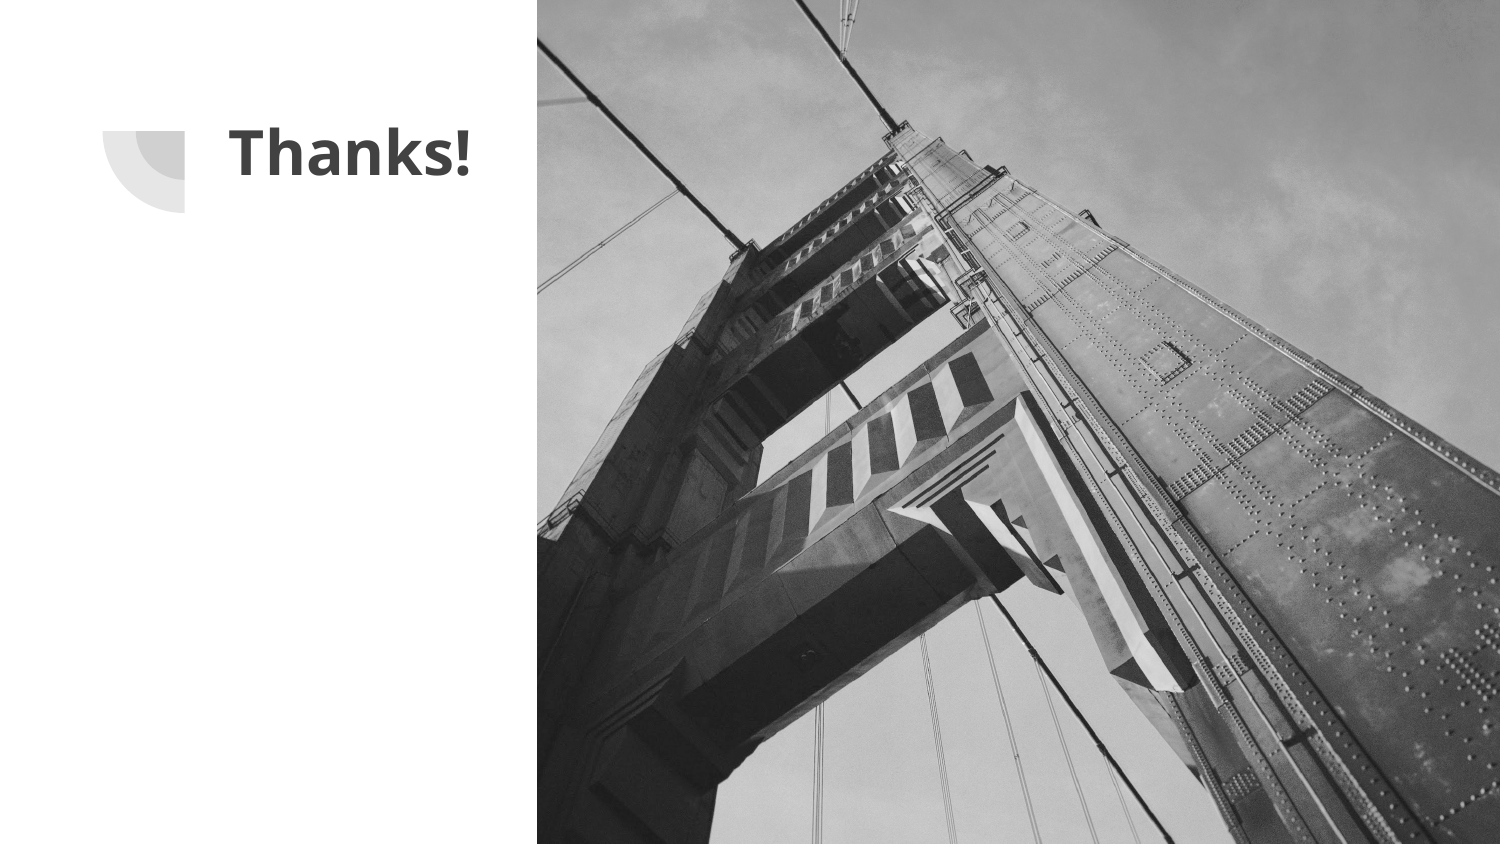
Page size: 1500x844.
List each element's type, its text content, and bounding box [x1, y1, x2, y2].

title Thanks! [213, 98, 537, 359]
picture [537, 0, 1500, 844]
